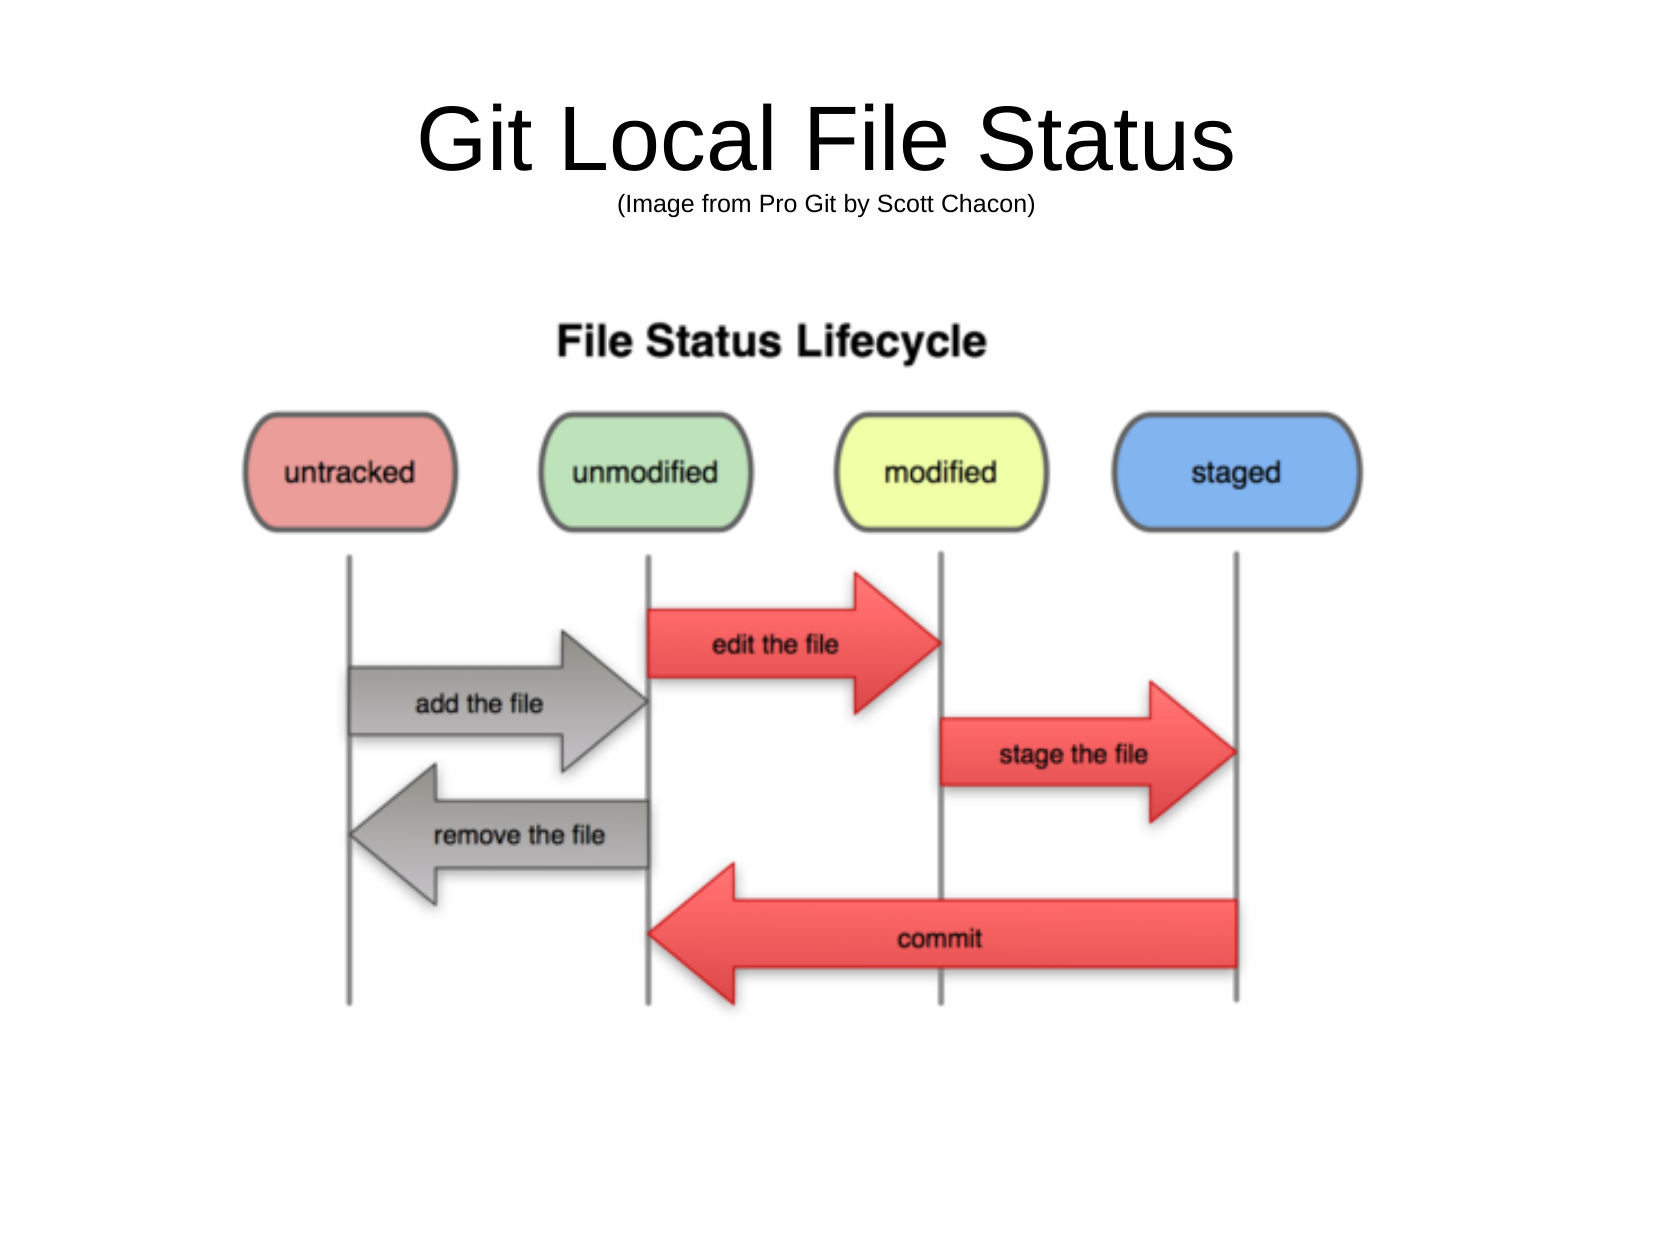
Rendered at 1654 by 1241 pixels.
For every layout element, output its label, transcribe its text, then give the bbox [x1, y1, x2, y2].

picture [240, 314, 1366, 1029]
title Git Local File Status (Image from Pro Git by Scott Chacon) [82, 49, 1571, 257]
